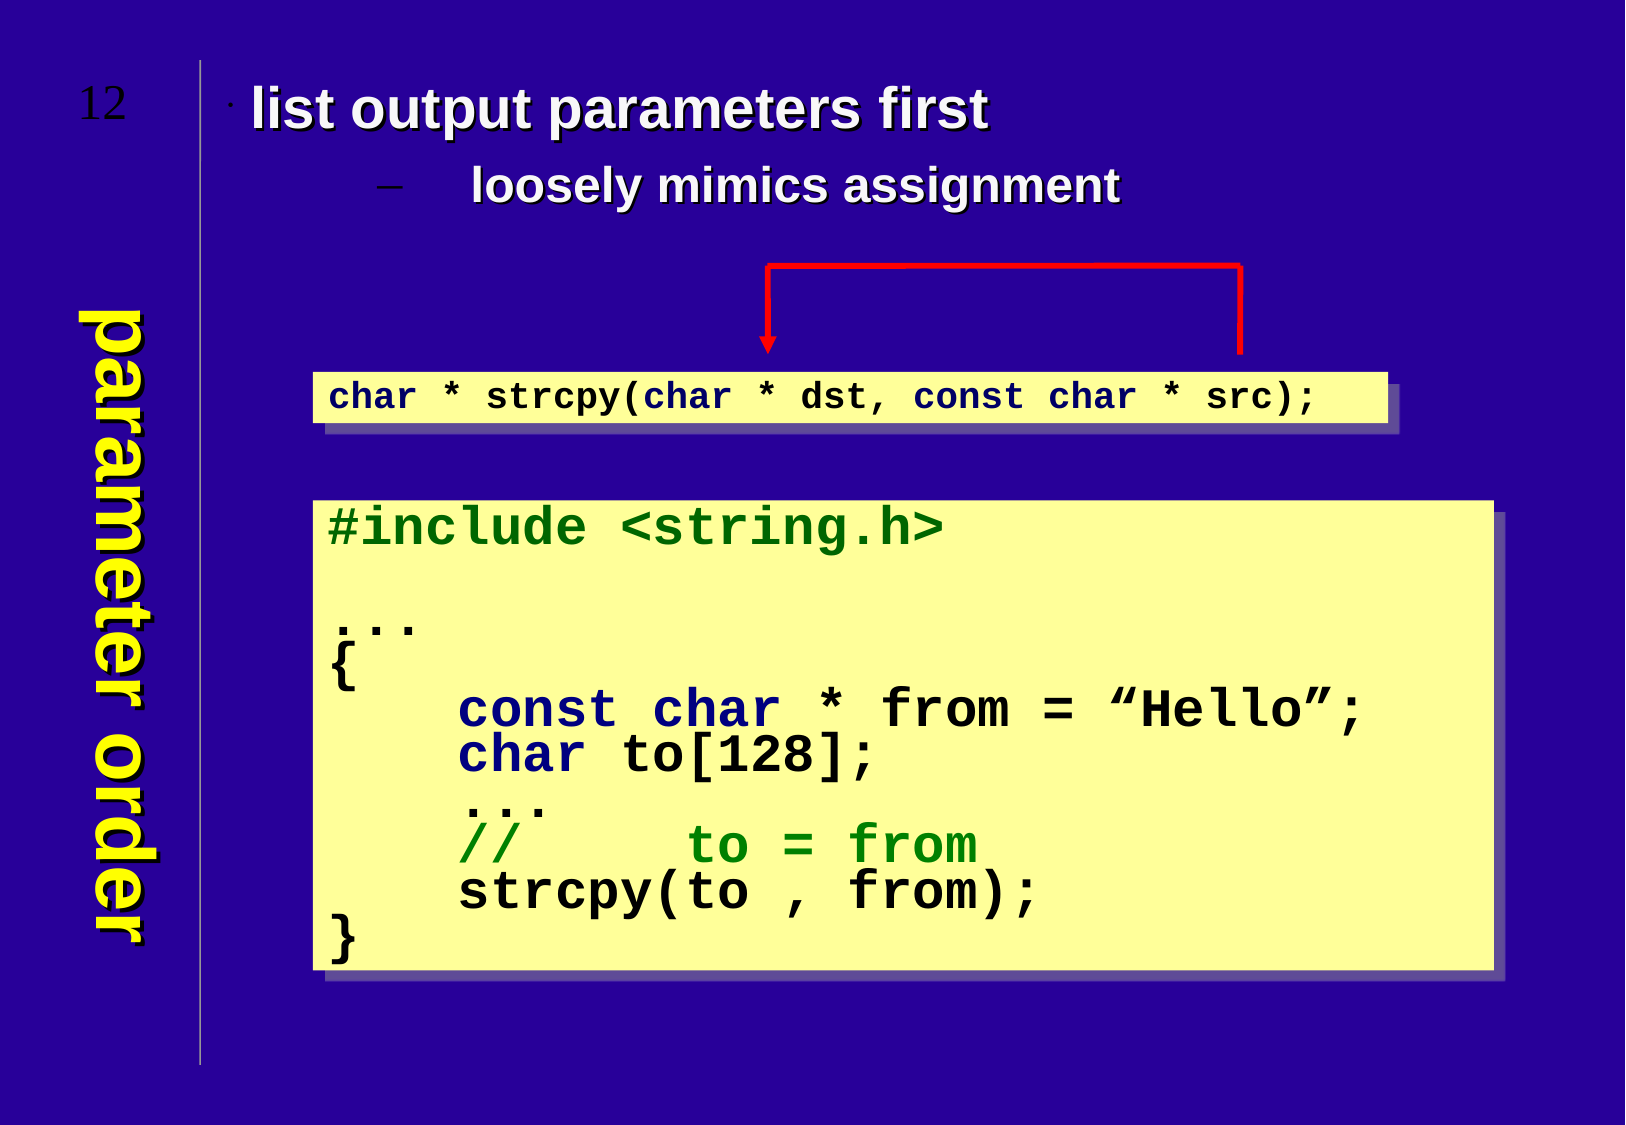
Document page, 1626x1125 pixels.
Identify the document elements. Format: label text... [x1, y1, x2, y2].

list list output parameters first loosely mimics assignment [212, 62, 1550, 1063]
title parameter order [50, 187, 188, 1063]
text_box char * strcpy(char * dst, const char * src); [312, 371, 1389, 424]
text_box #include <string.h> ... { const char * from = “Hello”; char to[128]; ... // to = from strcpy(to , from); } [312, 500, 1494, 971]
